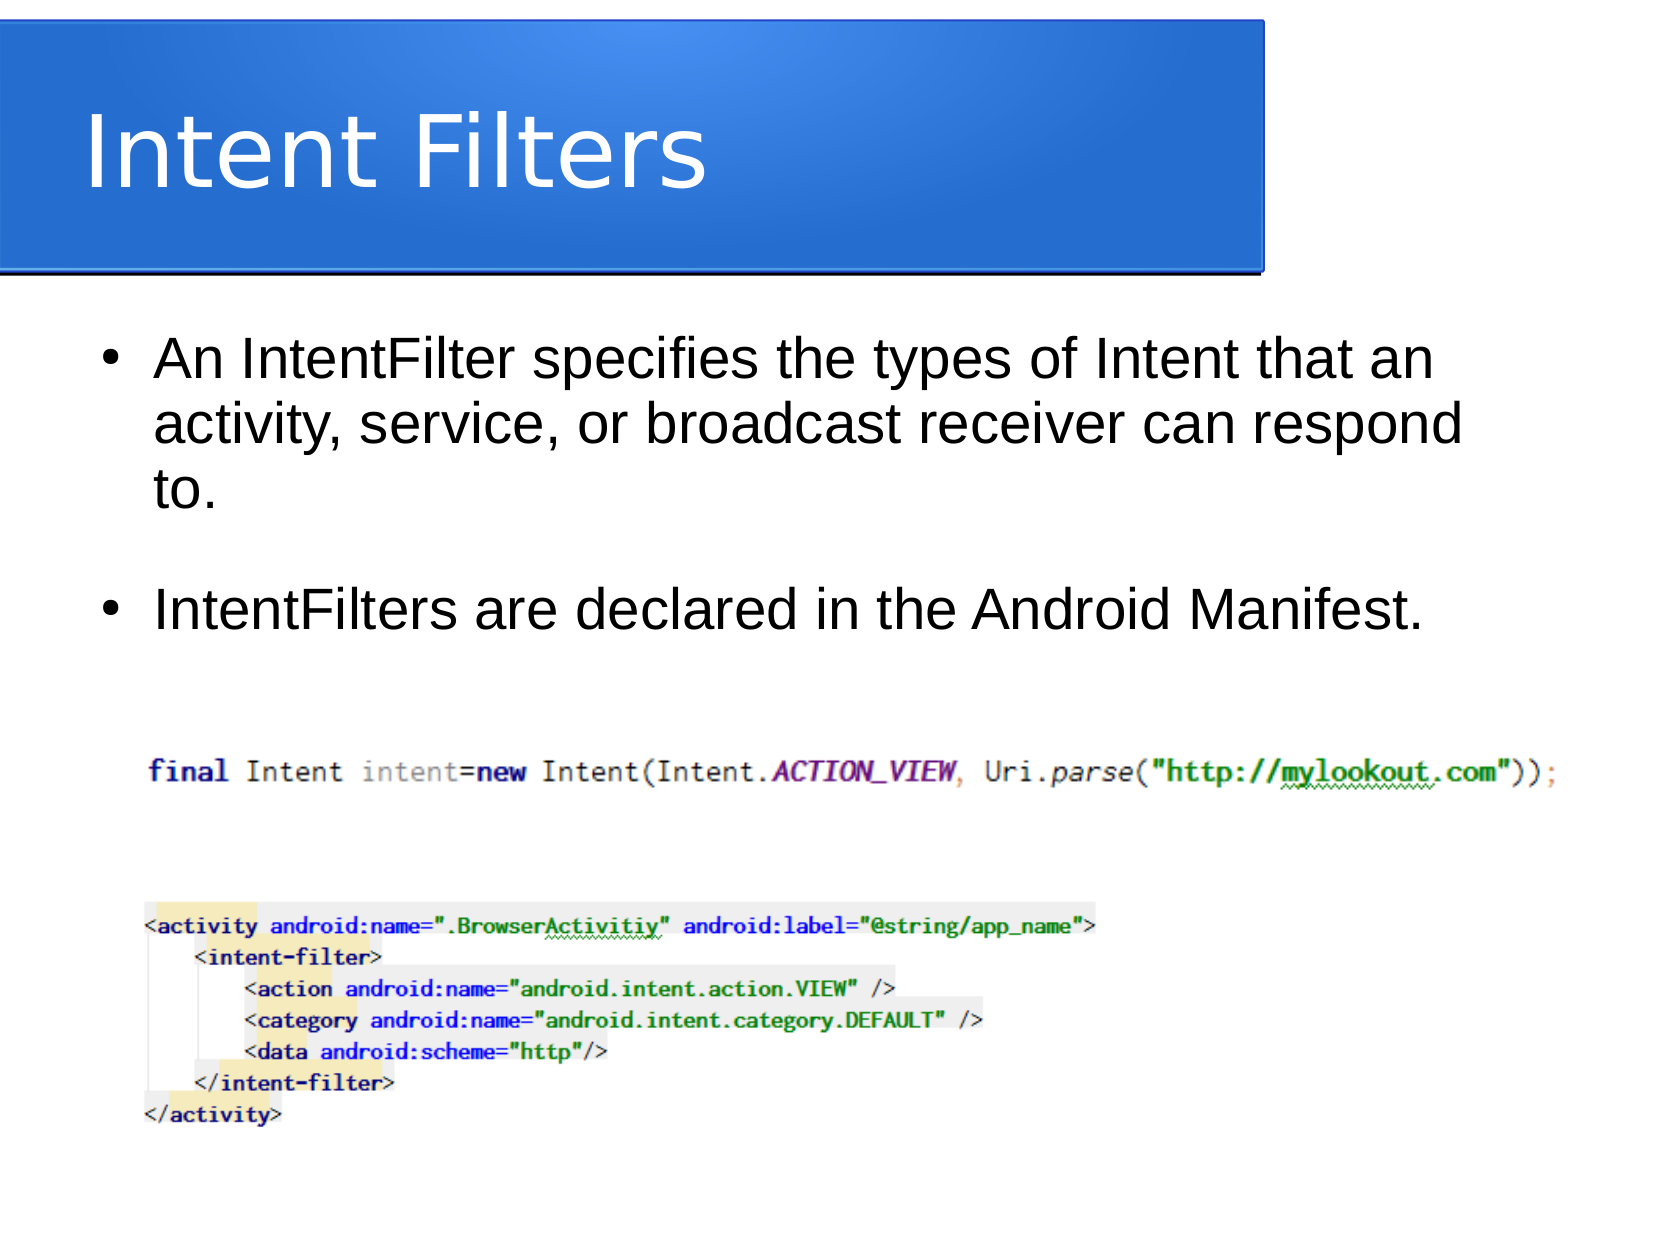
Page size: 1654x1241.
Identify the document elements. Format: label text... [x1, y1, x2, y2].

picture [132, 899, 1171, 1138]
list An IntentFilter specifies the types of Intent that an activity, service, or broadcast receiver can respond to. IntentFilters are declared in the Android Manifest. [82, 325, 1538, 1045]
picture [137, 734, 1575, 818]
title Intent Filters [82, 49, 1250, 257]
